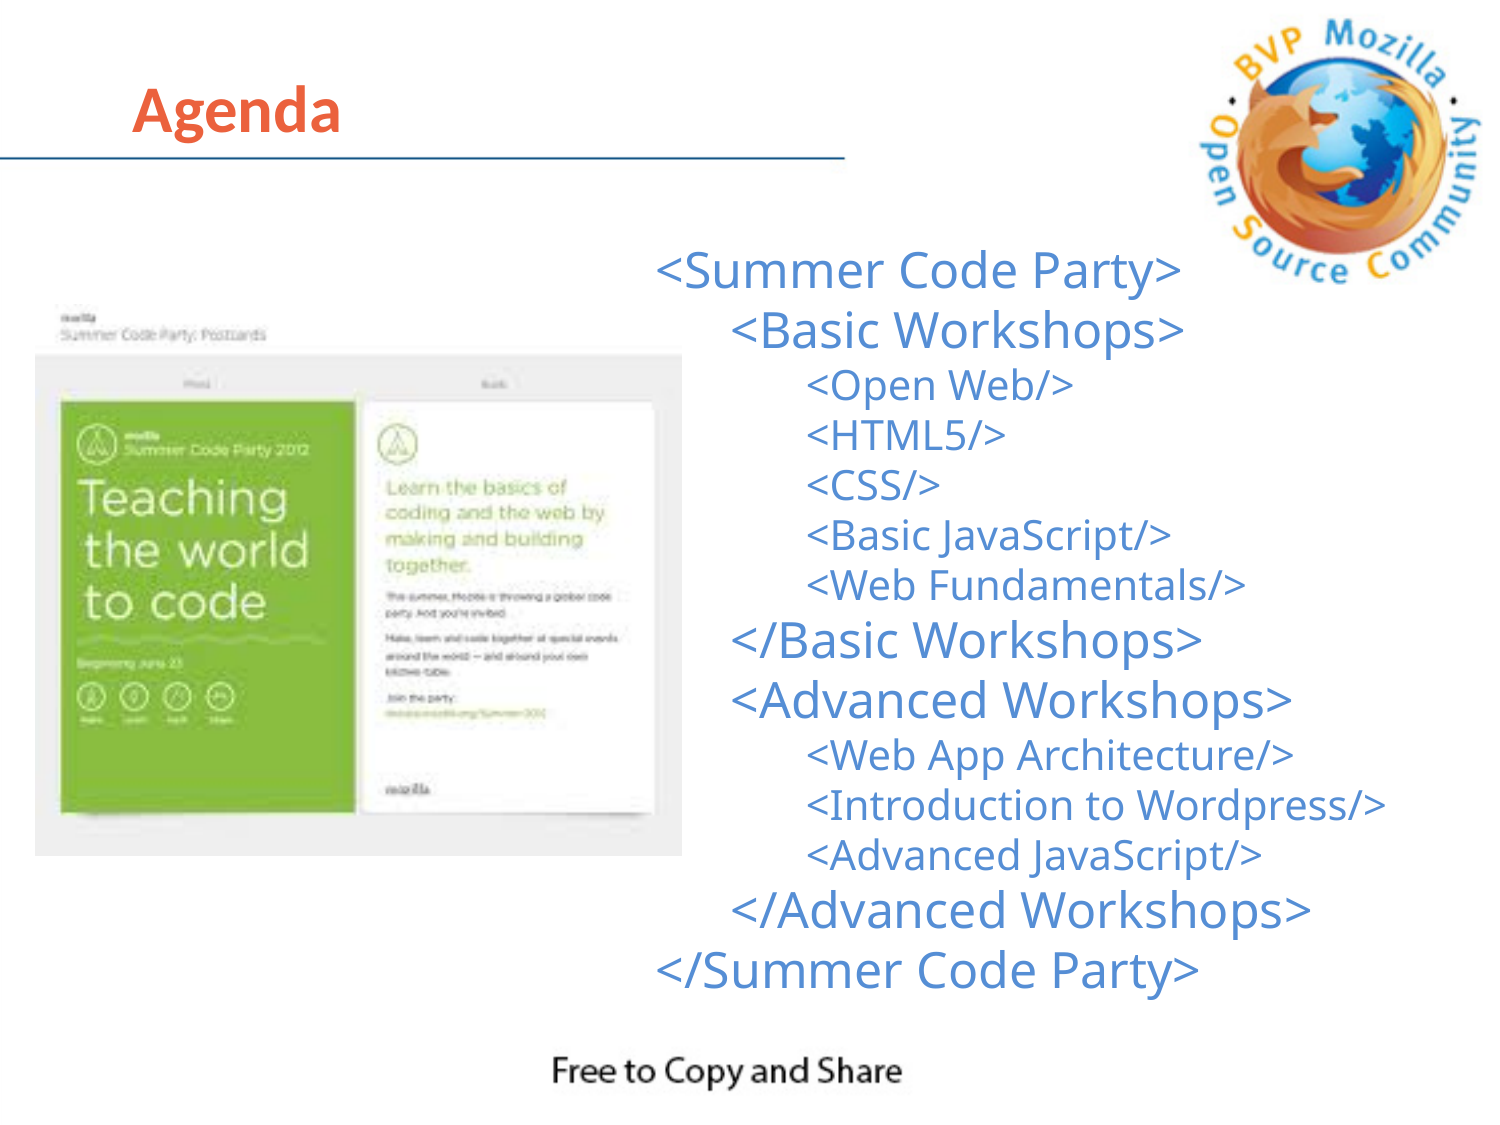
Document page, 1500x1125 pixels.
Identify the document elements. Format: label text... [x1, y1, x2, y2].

text_box <Summer Code Party> <Basic Workshops> <Open Web/> <HTML5/> <CSS/> <Basic JavaScript/> <Web Fundamentals/> </Basic Workshops> <Advanced Workshops> <Web App Architecture/> <Introduction to Wordpress/> <Advanced JavaScript/> </Advanced Workshops> </Summer Code Party> [641, 231, 1467, 1007]
text_box Agenda [118, 58, 358, 154]
picture [0, 0, 1500, 1125]
